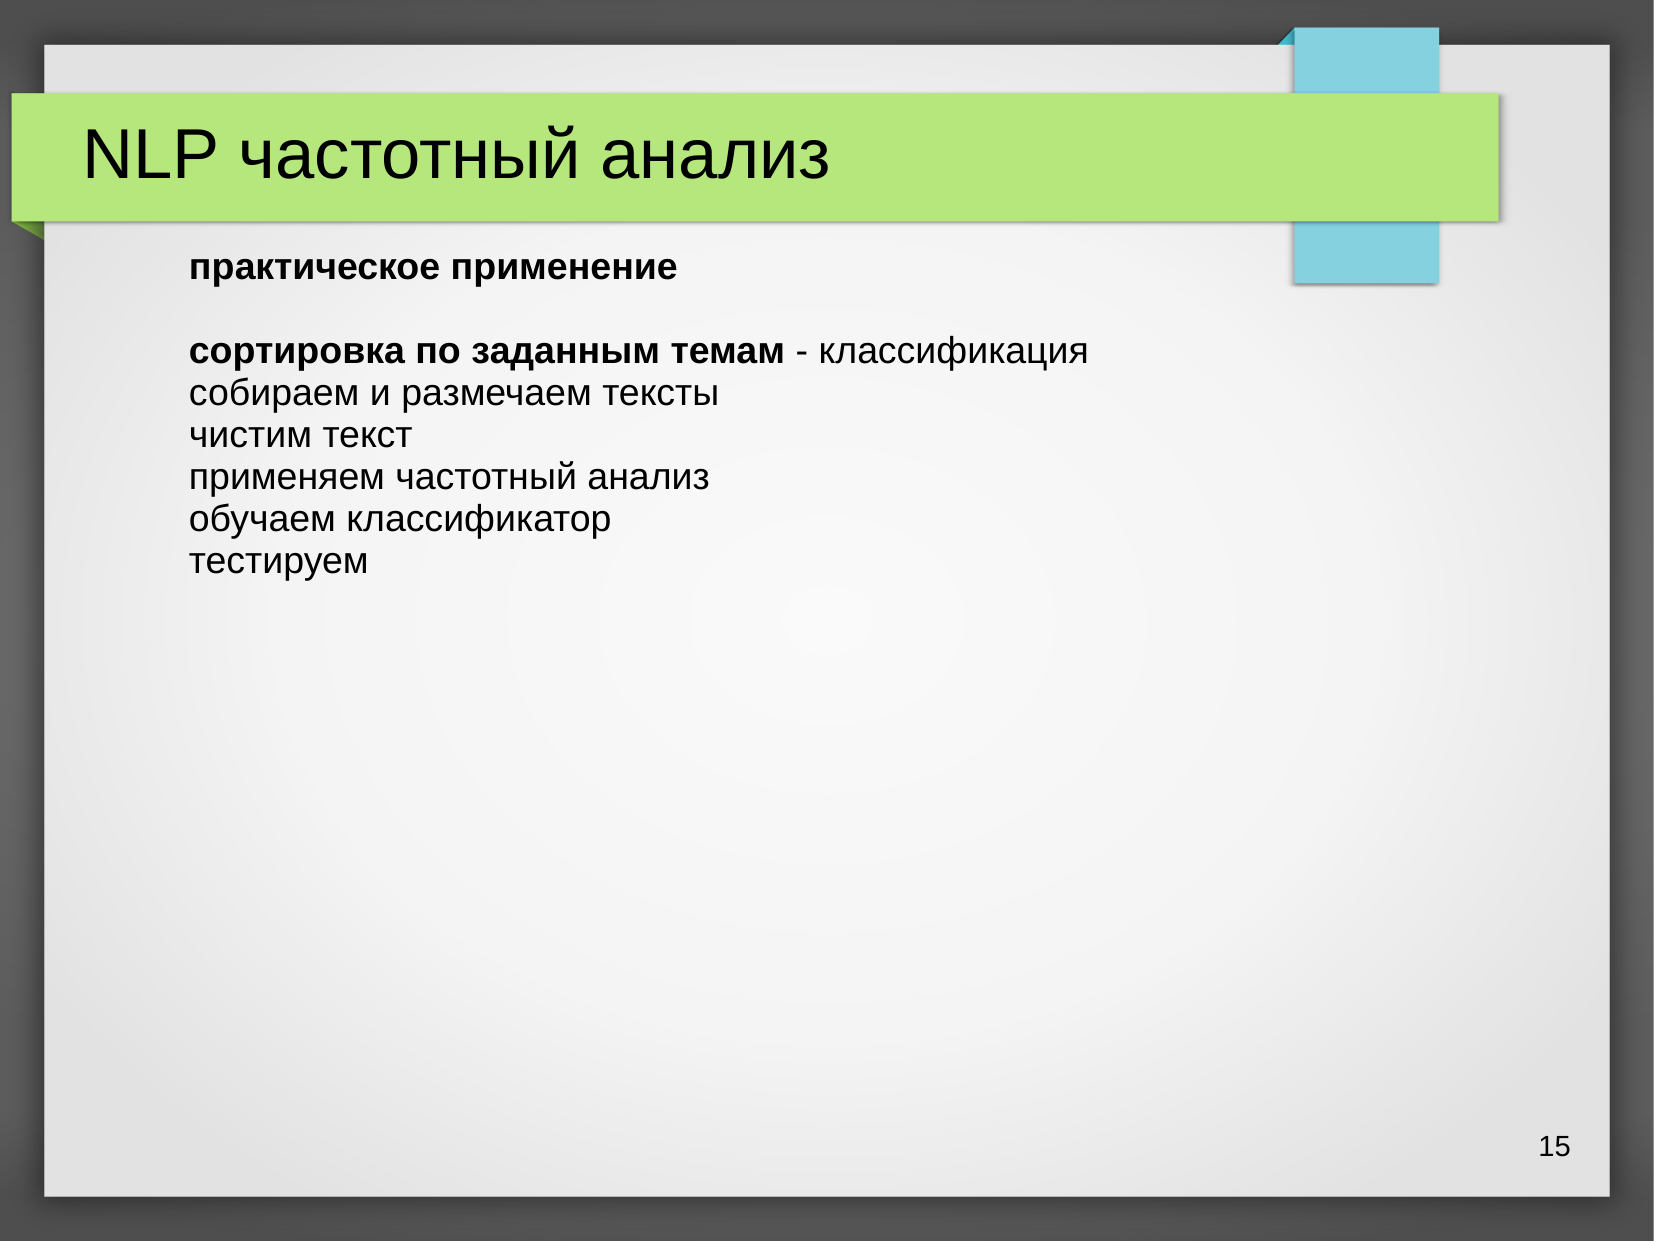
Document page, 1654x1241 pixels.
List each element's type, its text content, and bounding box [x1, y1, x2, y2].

title NLP частотный анализ [82, 113, 1406, 194]
text_box практическое применение сортировка по заданным темам - классификация собираем и размечаем тексты чистим текст применяем частотный анализ обучаем классификатор тестируем [188, 245, 1477, 1071]
picture [0, 0, 1654, 1241]
